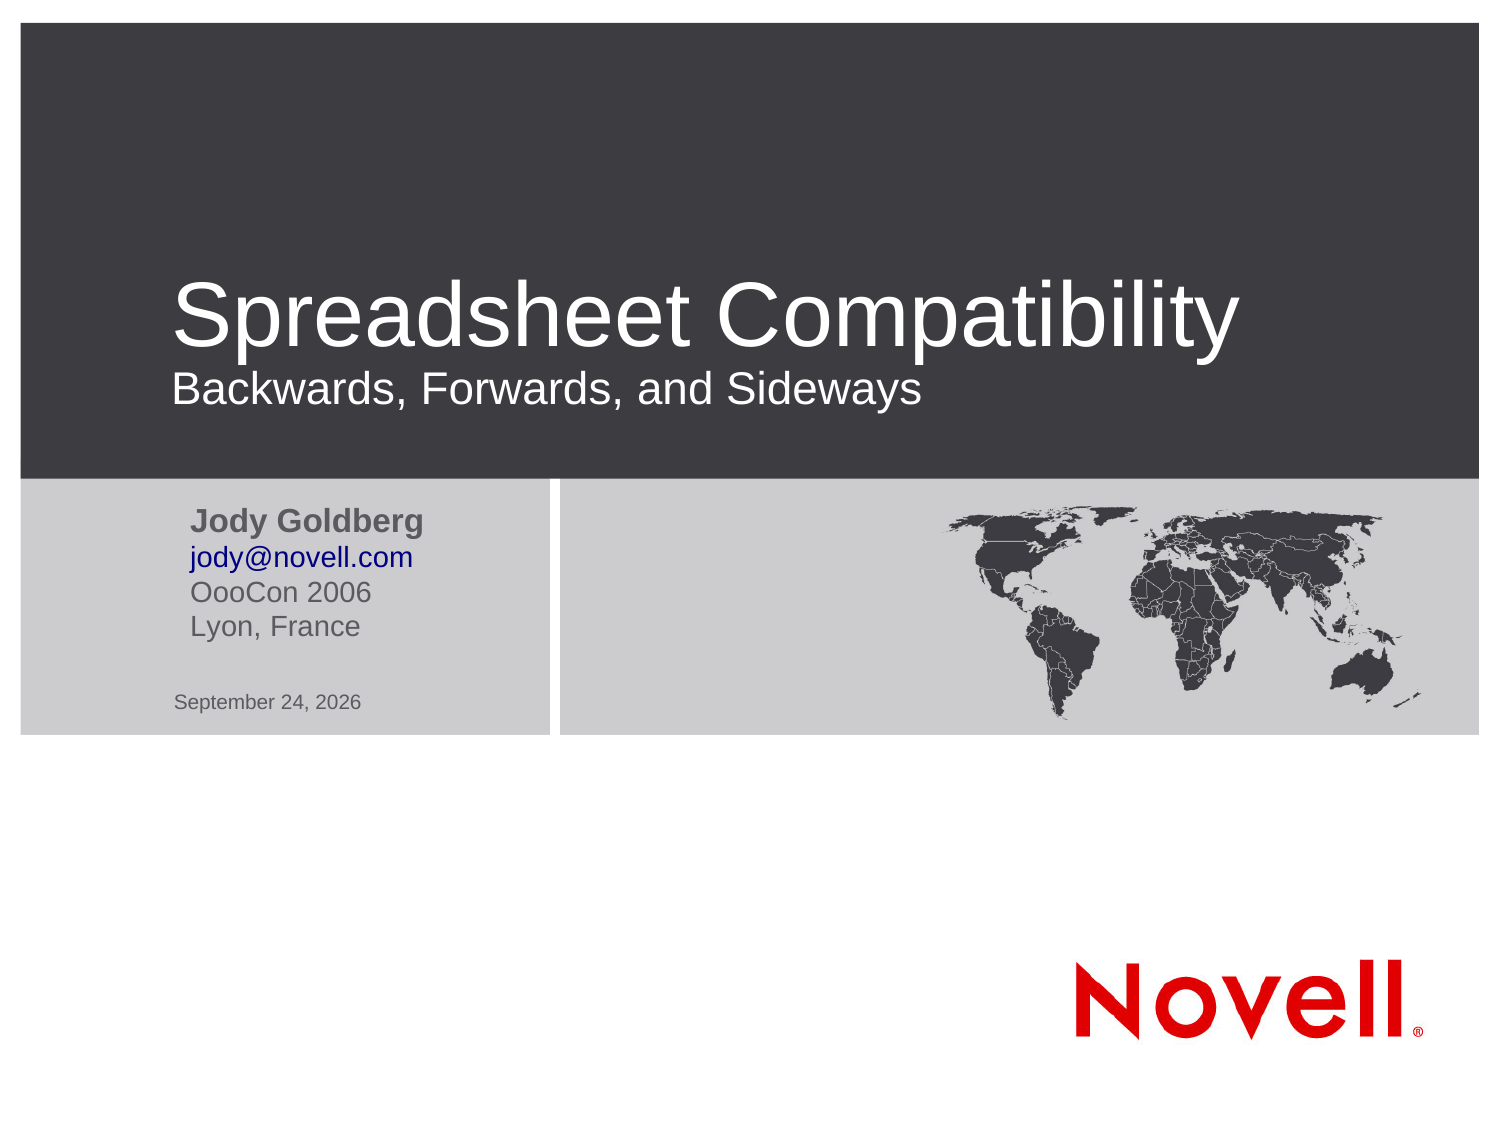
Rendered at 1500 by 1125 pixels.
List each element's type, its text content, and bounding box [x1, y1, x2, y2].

picture [20, 479, 550, 735]
picture [1066, 951, 1430, 1047]
picture [560, 479, 1479, 735]
subtitle Jody Goldberg jody@novell.com OooCon 2006 Lyon, France [156, 501, 513, 676]
title Spreadsheet Compatibility Backwards, Forwards, and Sideways [156, 164, 1470, 415]
